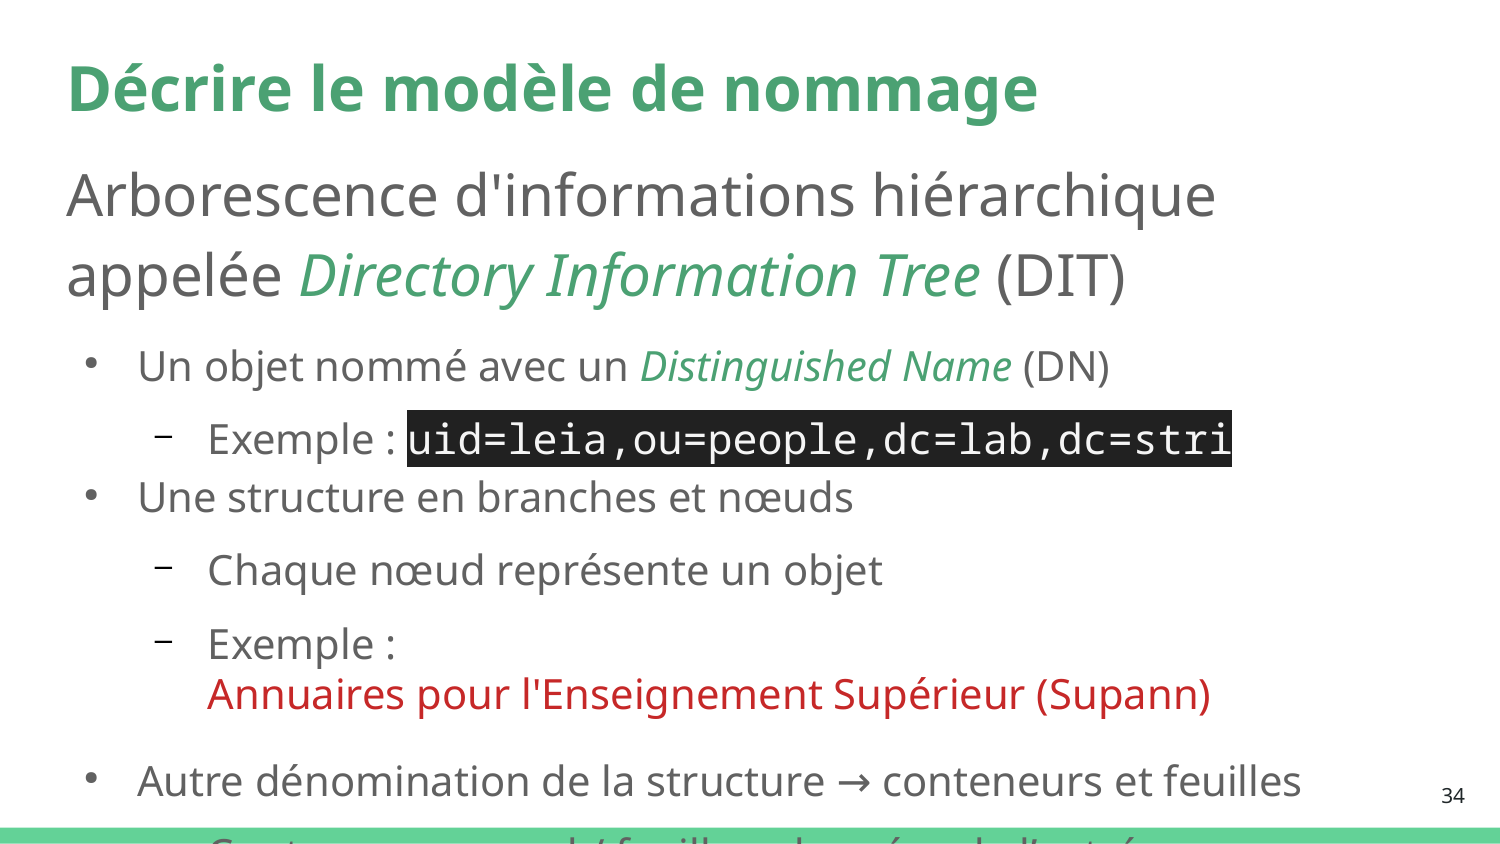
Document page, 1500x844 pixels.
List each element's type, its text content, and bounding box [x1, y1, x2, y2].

slide_number <numéro> [1389, 764, 1480, 830]
list Arborescence d'informations hiérarchique appelée Directory Information Tree (DIT) Un objet nommé avec un Distinguished Name (DN) Exemple : uid=leia,ou=people,dc=lab,dc=stri Une structure en branches et nœuds Chaque nœud représente un objet Exemple : Annuaires pour l'Enseignement Supérieur (Supann) Autre dénomination de la structure → conteneurs et feuilles Conteneur = nœud / feuille = données de l’entrée [51, 132, 1418, 841]
title Décrire le modèle de nommage [51, 23, 1449, 117]
